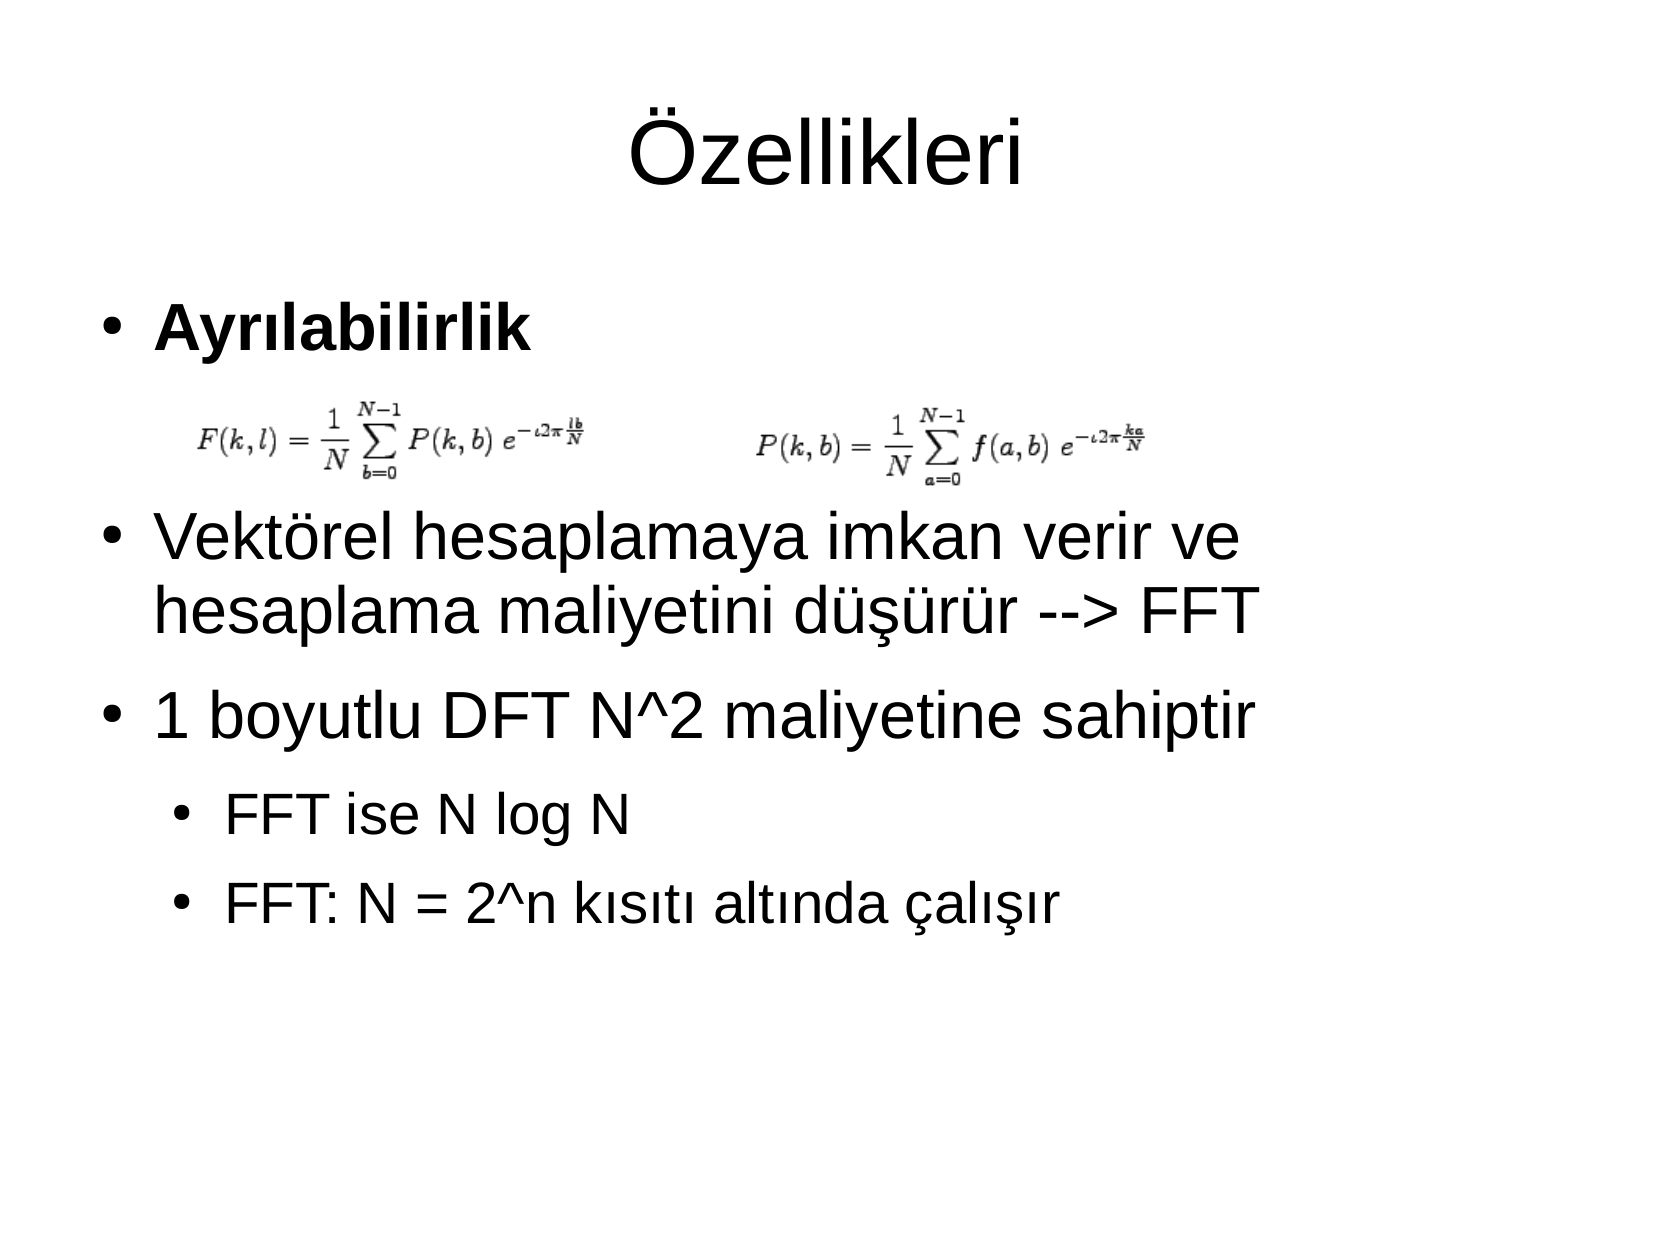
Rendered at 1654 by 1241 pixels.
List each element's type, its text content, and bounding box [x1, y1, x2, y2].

list Ayrılabilirlik Vektörel hesaplamaya imkan verir ve hesaplama maliyetini düşürür --> FFT 1 boyutlu DFT N^2 maliyetine sahiptir FFT ise N log N FFT: N = 2^n kısıtı altında çalışır [82, 290, 1571, 1109]
title Özellikleri [82, 56, 1571, 250]
picture [157, 383, 1261, 495]
